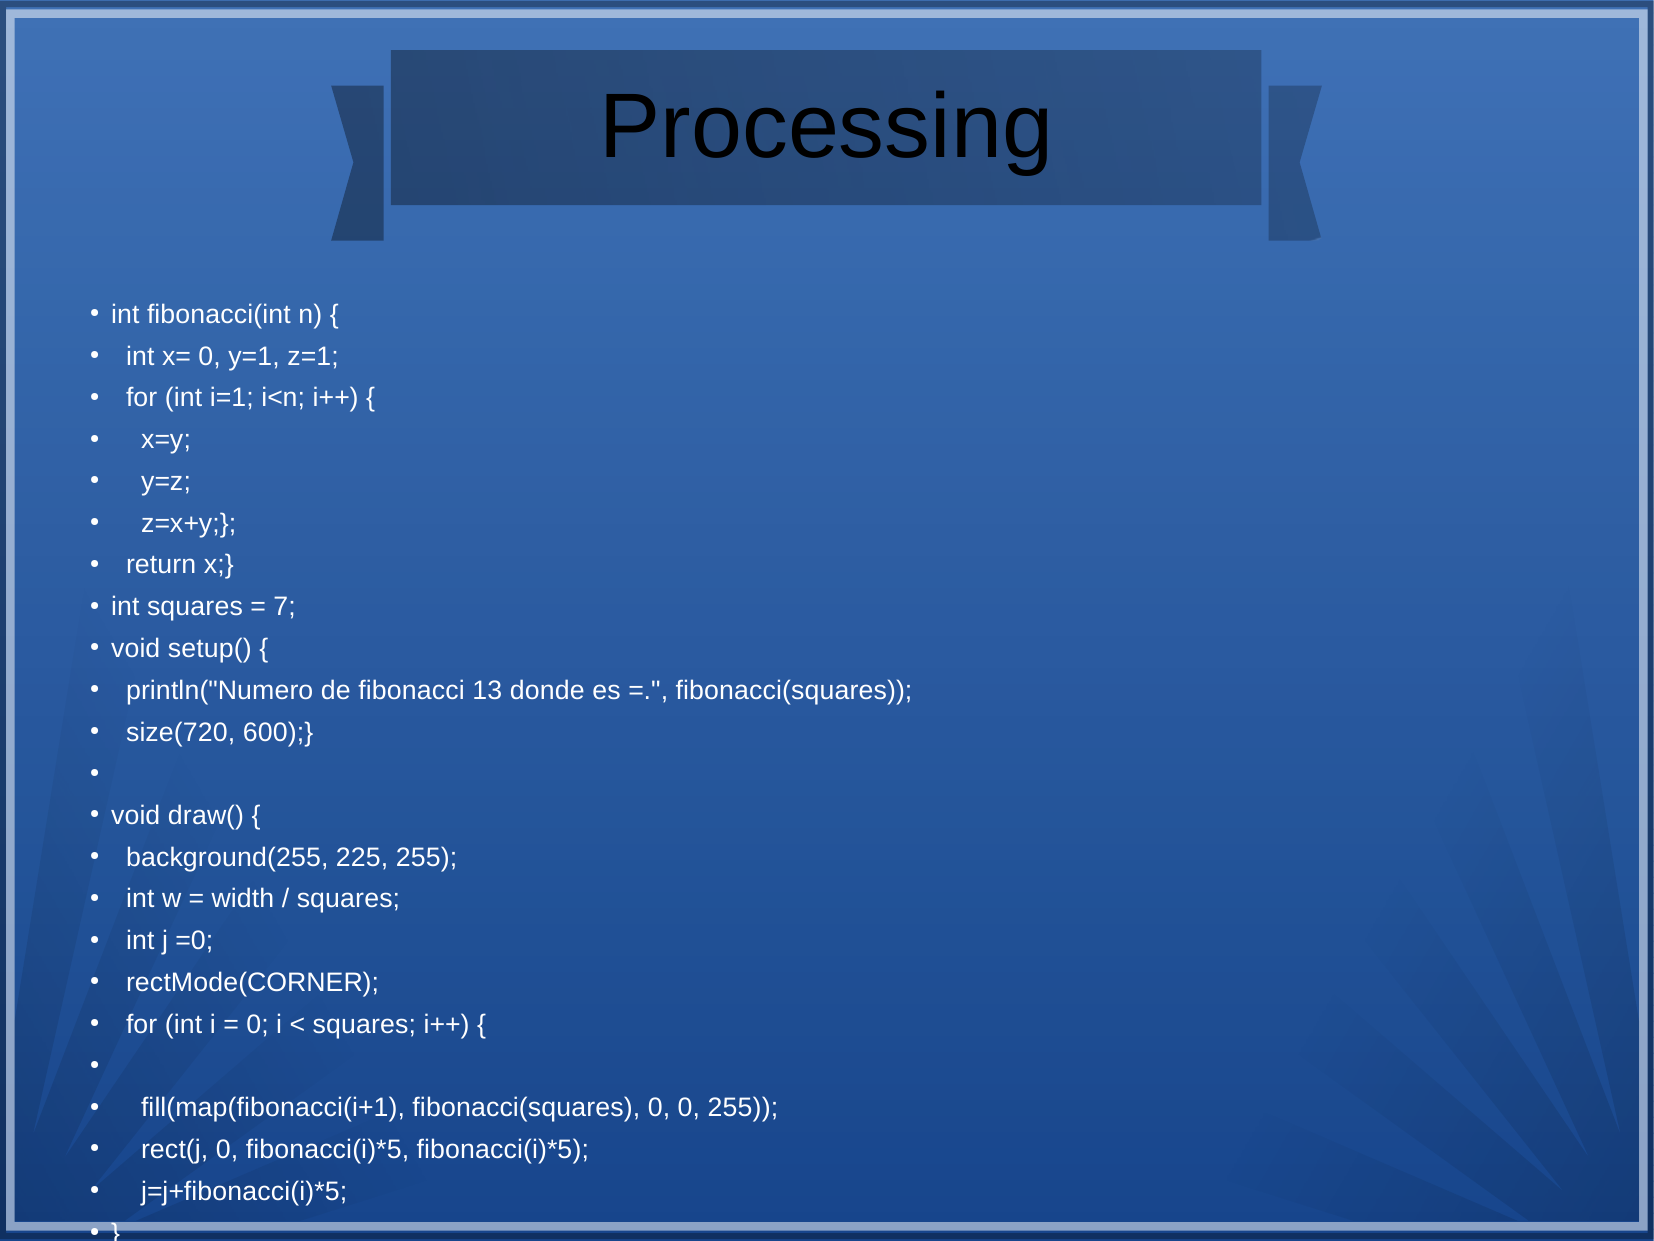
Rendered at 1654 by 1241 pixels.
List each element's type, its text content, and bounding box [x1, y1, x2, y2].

title Processing [389, 47, 1264, 205]
list int fibonacci(int n) { int x= 0, y=1, z=1; for (int i=1; i<n; i++) { x=y; y=z; z=x+y;}; return x;} int squares = 7; void setup() { println("Numero de fibonacci 13 donde es =.", fibonacci(squares)); size(720, 600);} void draw() { background(255, 225, 255); int w = width / squares; int j =0; rectMode(CORNER); for (int i = 0; i < squares; i++) { fill(map(fibonacci(i+1), fibonacci(squares), 0, 0, 255)); rect(j, 0, fibonacci(i)*5, fibonacci(i)*5); j=j+fibonacci(i)*5; } [82, 299, 1571, 1241]
